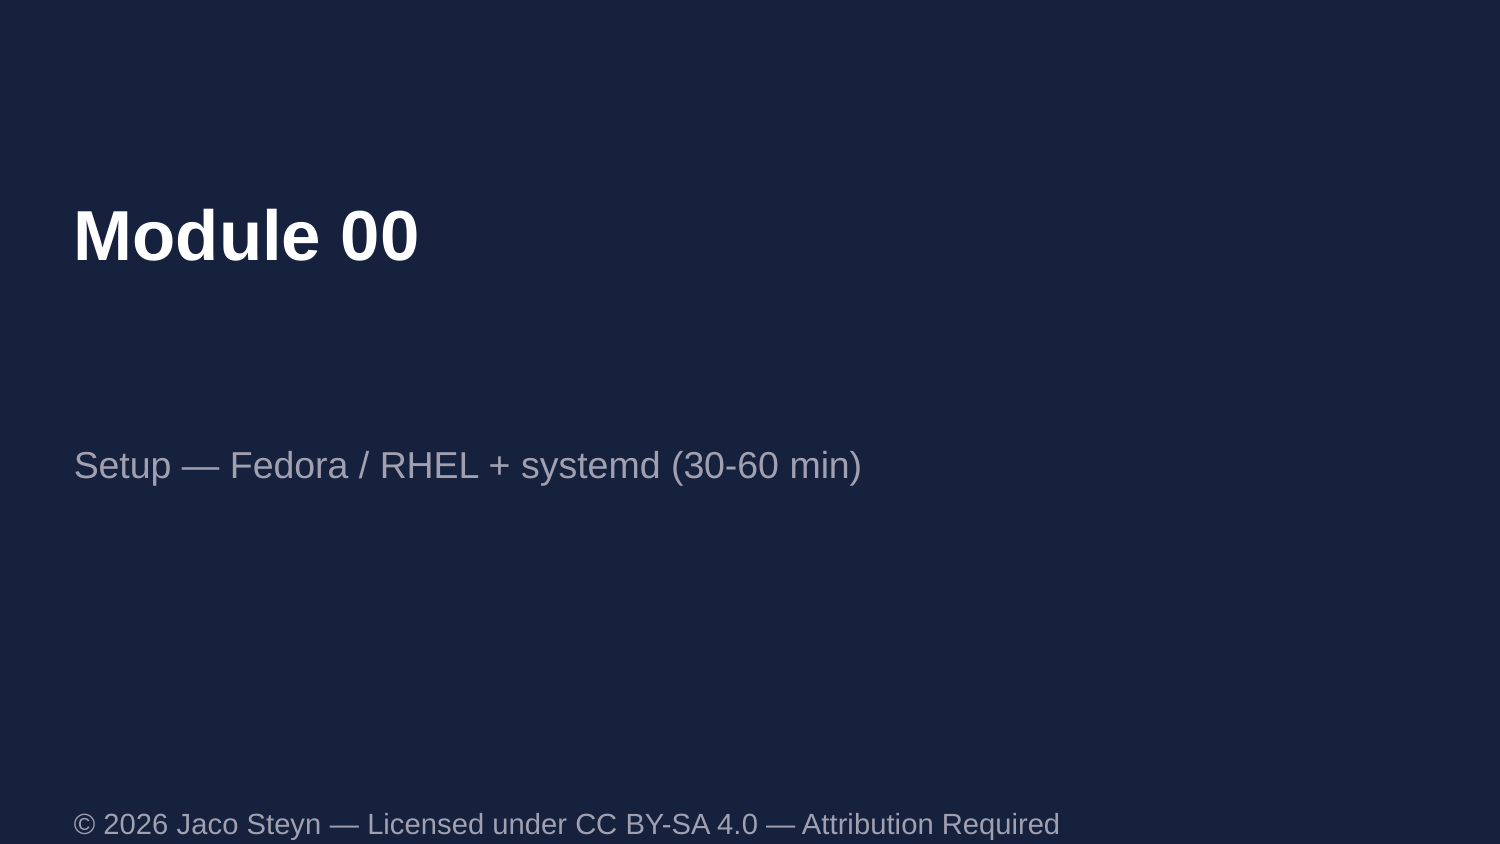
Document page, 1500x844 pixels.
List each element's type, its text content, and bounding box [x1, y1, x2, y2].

title Module 00 [59, 188, 1441, 426]
text_box © 2026 Jaco Steyn — Licensed under CC BY-SA 4.0 — Attribution Required [59, 800, 1441, 836]
subtitle Setup — Fedora / RHEL + systemd (30-60 min) [59, 437, 1441, 532]
